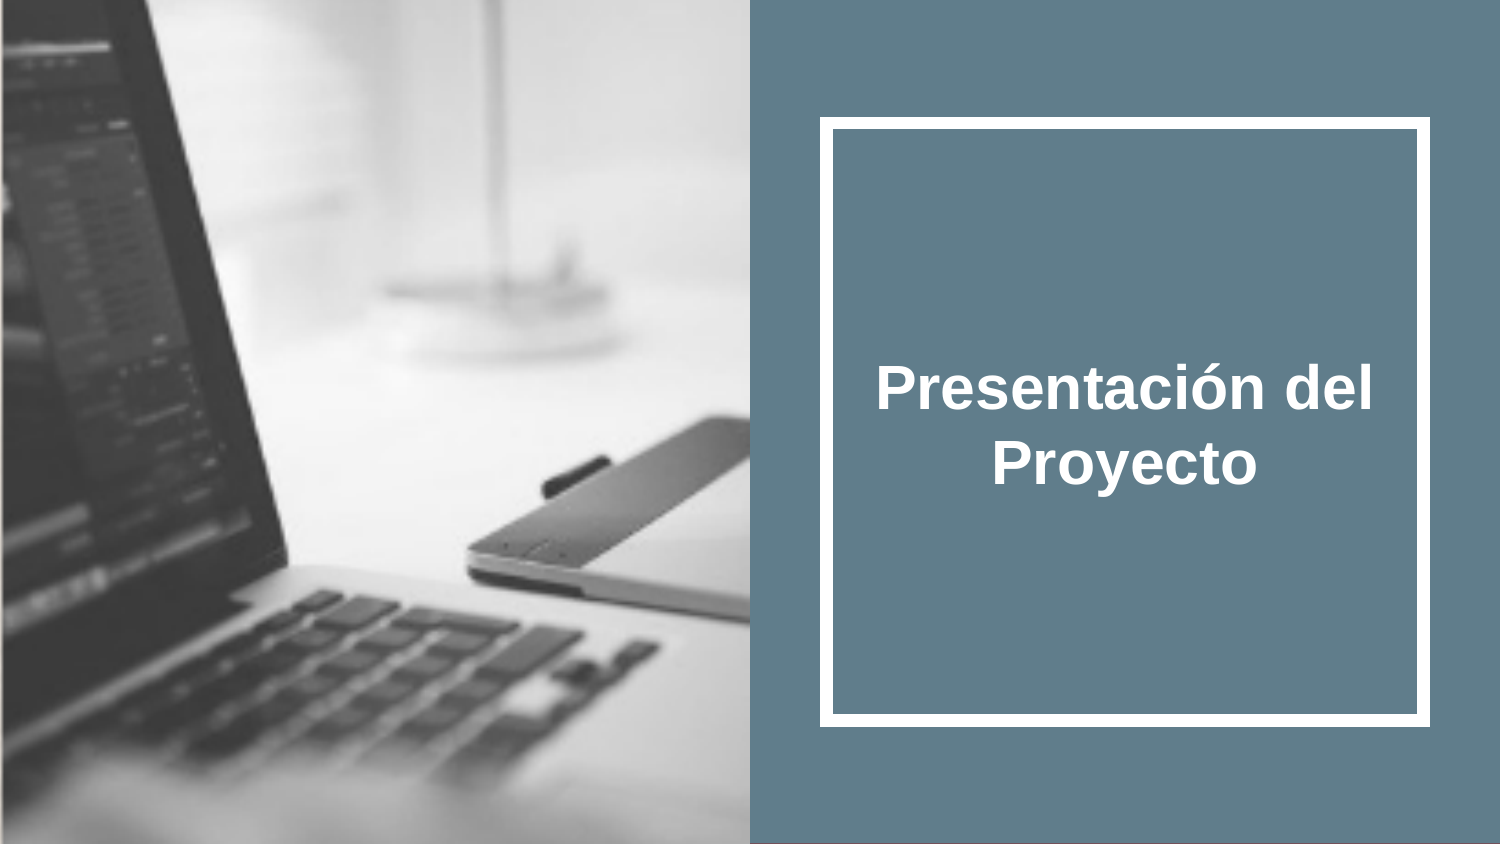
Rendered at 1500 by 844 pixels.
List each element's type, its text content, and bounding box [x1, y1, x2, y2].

picture [0, 0, 751, 844]
title Presentación del Proyecto [848, 151, 1402, 693]
